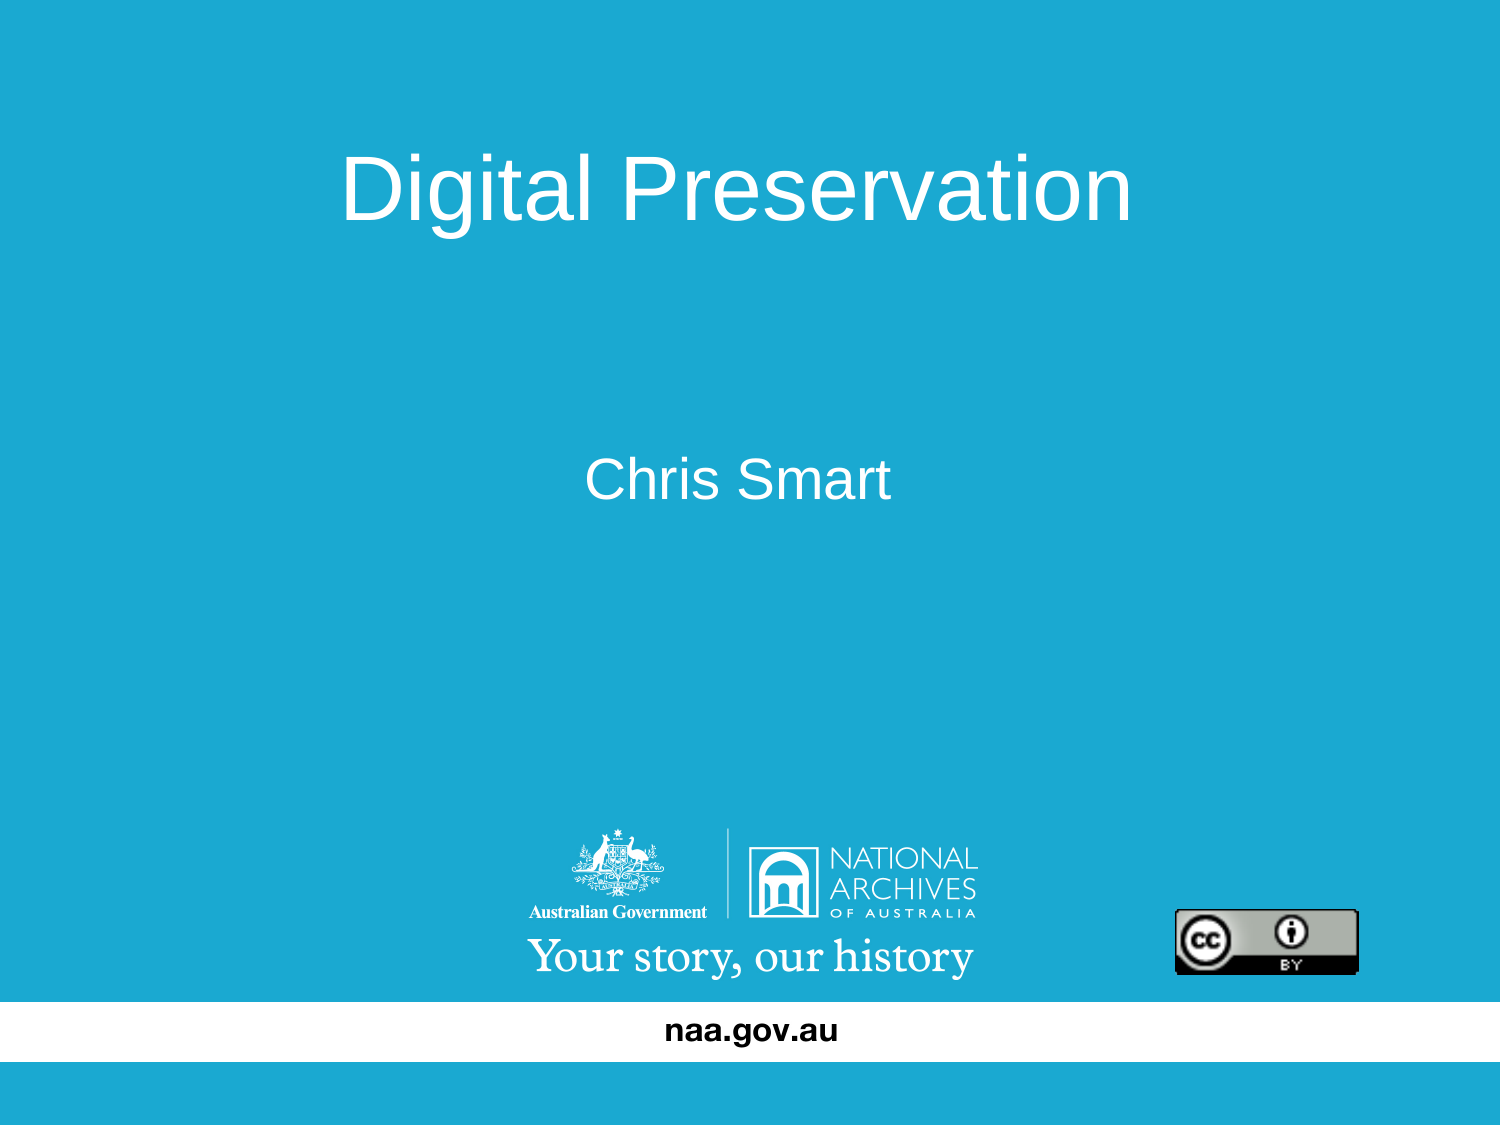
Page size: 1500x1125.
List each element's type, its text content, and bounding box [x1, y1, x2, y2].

title Digital Preservation [100, 90, 1376, 278]
subtitle Chris Smart [177, 260, 1300, 842]
picture [0, 0, 1500, 1125]
